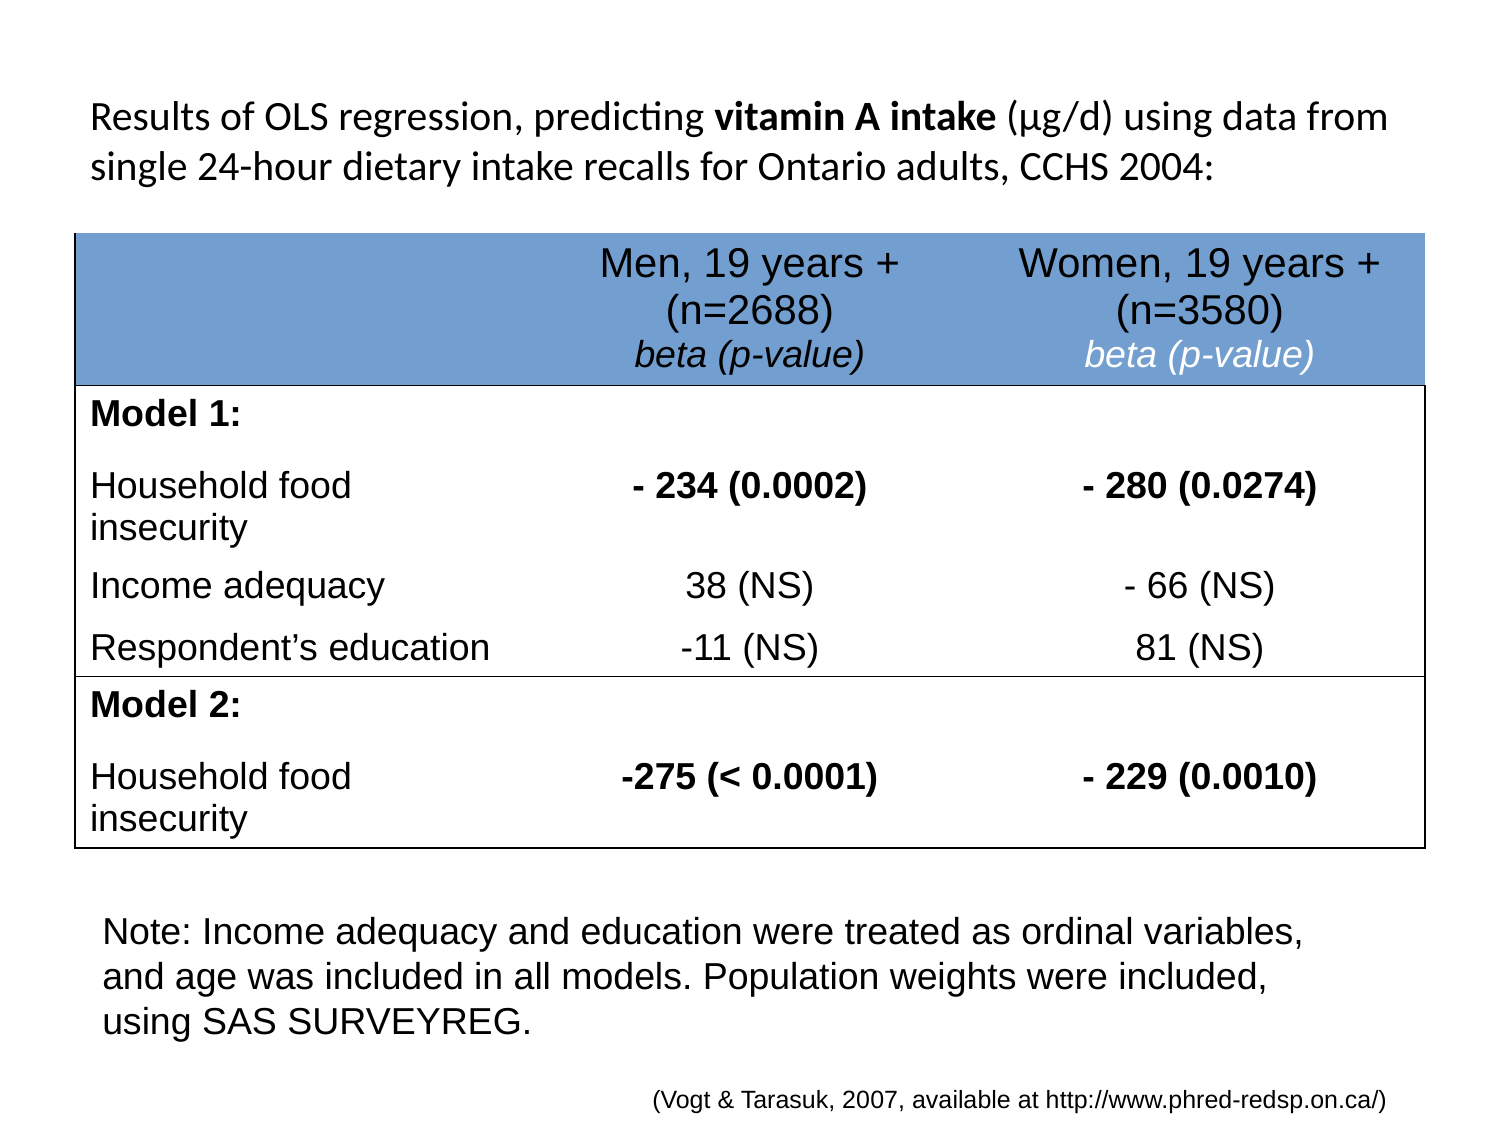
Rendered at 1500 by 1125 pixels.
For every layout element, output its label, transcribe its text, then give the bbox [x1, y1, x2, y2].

table_cell [975, 677, 1424, 748]
table_cell [525, 386, 975, 457]
table_cell -275 (< 0.0001) [525, 748, 975, 847]
table_cell [525, 677, 975, 748]
table_cell Income adequacy [76, 557, 525, 619]
table_cell - 280 (0.0274) [975, 457, 1424, 557]
table_header Men, 19 years + (n=2688) beta (p-value) [525, 233, 975, 385]
table_header [76, 233, 525, 385]
table_cell [975, 386, 1424, 457]
table_cell 38 (NS) [525, 557, 975, 619]
text_box Note: Income adequacy and education were treated as ordinal variables, and age was included in all models. Population weights were included, using SAS SURVEYREG. [87, 899, 1363, 1050]
text_box (Vogt & Tarasuk, 2007, available at http://www.phred-redsp.on.ca/) [637, 1076, 1500, 1121]
table_cell - 229 (0.0010) [975, 748, 1424, 847]
table_cell Respondent’s education [76, 619, 525, 676]
table_cell - 66 (NS) [975, 557, 1424, 619]
table_cell Household food insecurity [76, 457, 525, 557]
table_cell Model 1: [76, 386, 525, 457]
table_cell 81 (NS) [975, 619, 1424, 676]
table_cell Household food insecurity [76, 748, 525, 847]
table_header Women, 19 years + (n=3580) beta (p-value) [975, 233, 1425, 385]
title Results of OLS regression, predicting vitamin A intake (µg/d) using data from single 24-hour dietary intake recalls for Ontario adults, CCHS 2004: [75, 45, 1425, 233]
table_cell Model 2: [76, 677, 525, 748]
table_cell -11 (NS) [525, 619, 975, 676]
table_cell - 234 (0.0002) [525, 457, 975, 557]
